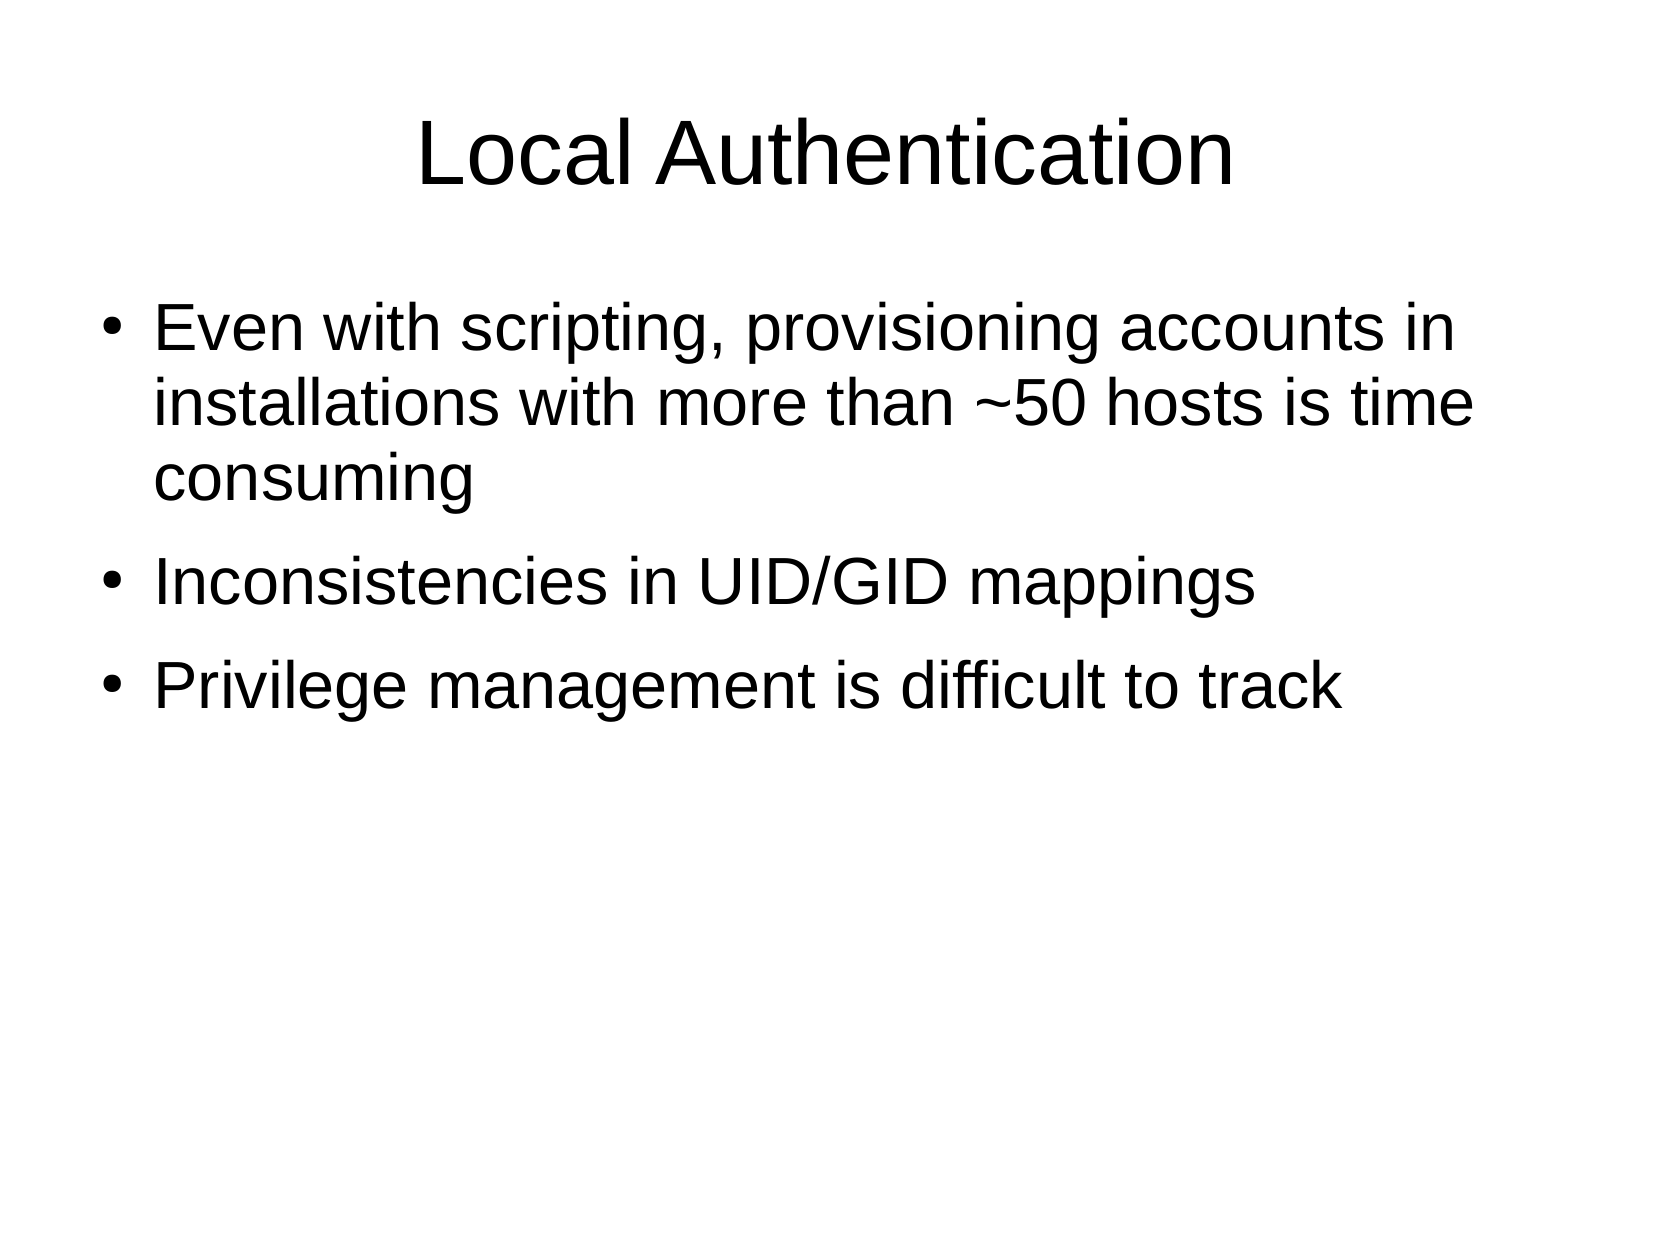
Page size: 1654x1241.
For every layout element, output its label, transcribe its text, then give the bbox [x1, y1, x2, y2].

title Local Authentication [82, 49, 1571, 257]
list Even with scripting, provisioning accounts in installations with more than ~50 hosts is time consuming Inconsistencies in UID/GID mappings Privilege management is difficult to track [82, 290, 1571, 1010]
